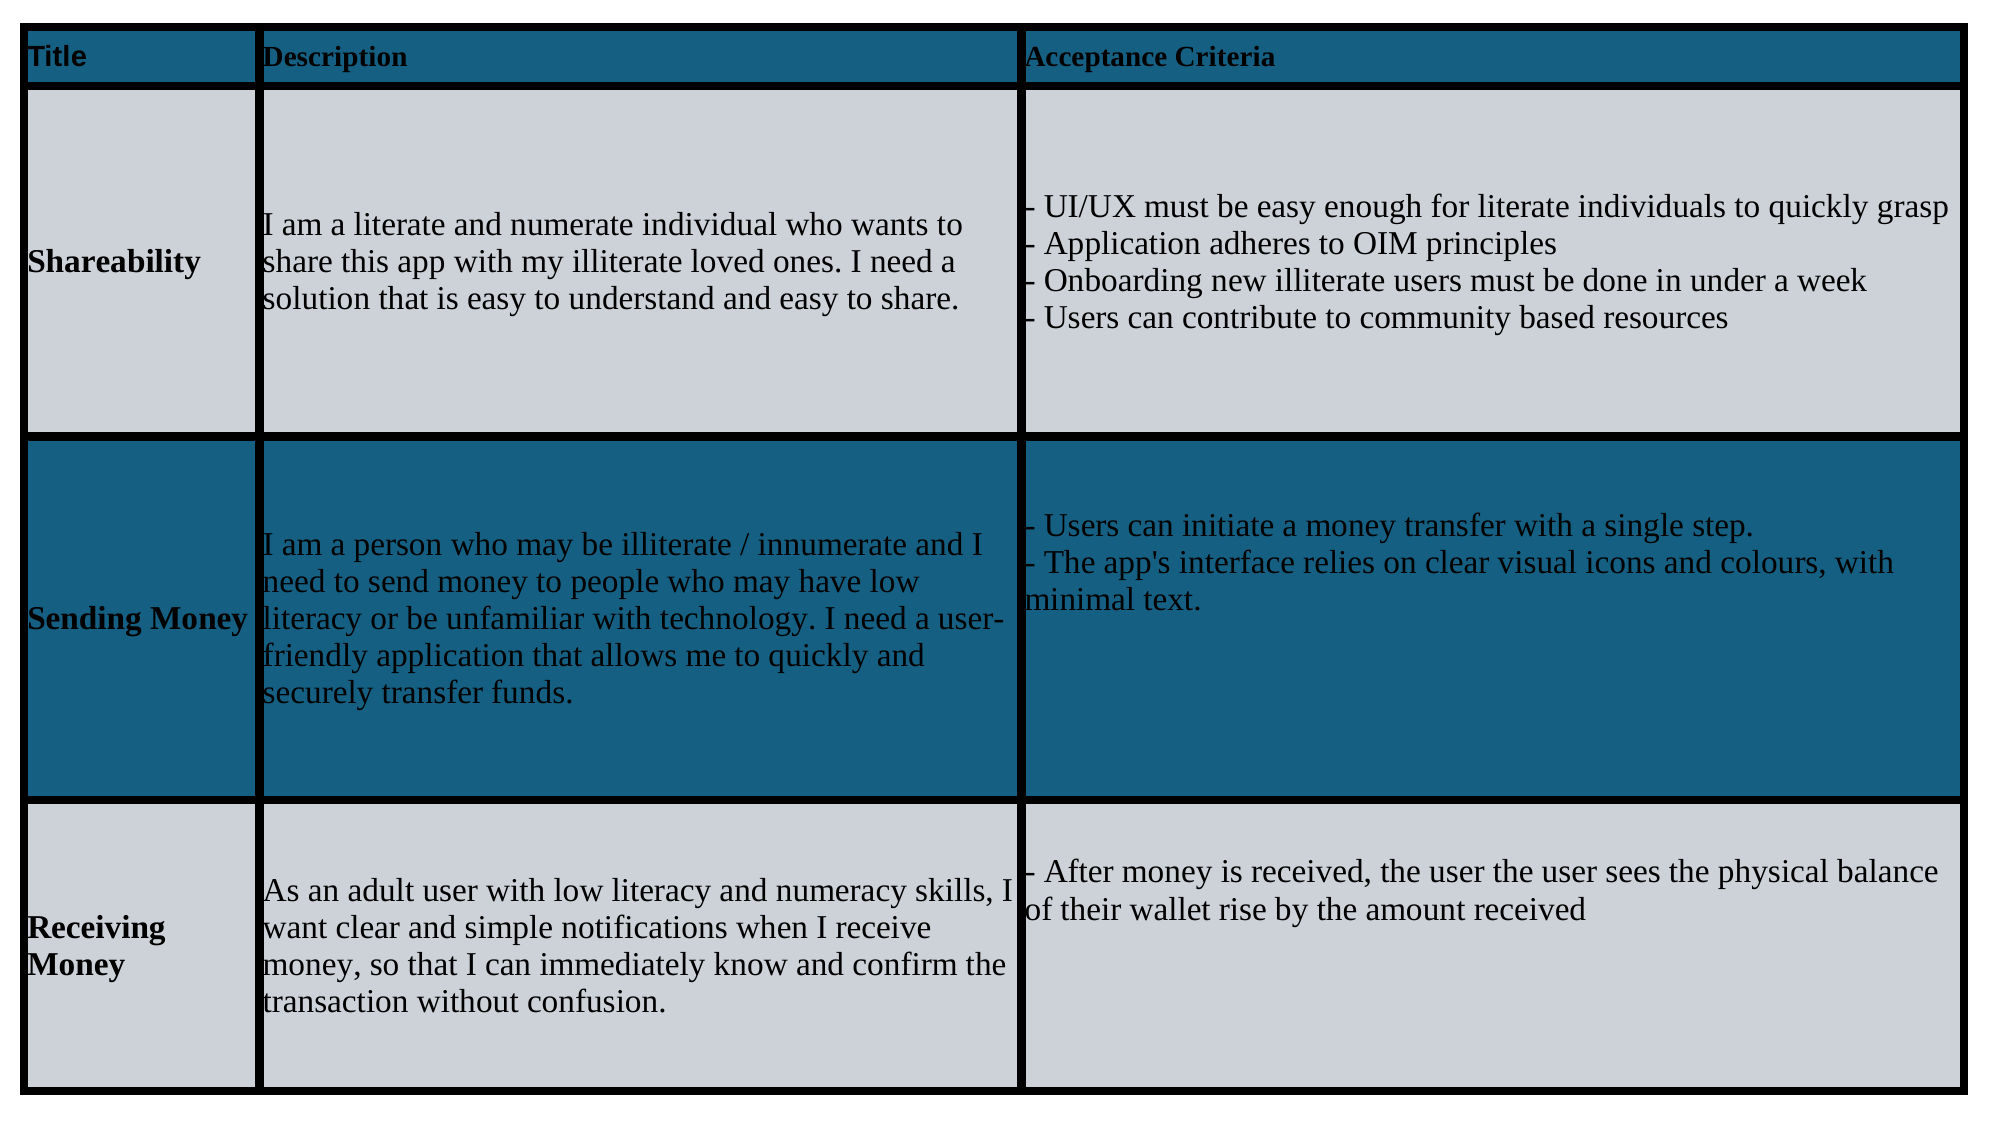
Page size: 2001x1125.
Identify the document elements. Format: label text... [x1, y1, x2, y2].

table_cell - UI/UX must be easy enough for literate individuals to quickly grasp - Application adheres to OIM principles - Onboarding new illiterate users must be done in under a week - Users can contribute to community based resources [1026, 90, 1960, 432]
table_cell Sending Money [28, 441, 255, 796]
table_cell - Users can initiate a money transfer with a single step. - The app's interface relies on clear visual icons and colours, with minimal text. [1026, 441, 1960, 796]
table_cell As an adult user with low literacy and numeracy skills, I want clear and simple notifications when I receive money, so that I can immediately know and confirm the transaction without confusion. [264, 804, 1017, 1087]
table_cell - After money is received, the user the user sees the physical balance of their wallet rise by the amount received [1026, 804, 1960, 1087]
table_cell Shareability [28, 90, 255, 432]
table_header Title [28, 31, 255, 82]
table_header Acceptance Criteria [1026, 31, 1960, 82]
table_header Description [264, 31, 1017, 82]
table_cell I am a literate and numerate individual who wants to share this app with my illiterate loved ones. I need a solution that is easy to understand and easy to share. [264, 90, 1017, 432]
table_cell I am a person who may be illiterate / innumerate and I need to send money to people who may have low literacy or be unfamiliar with technology. I need a user-friendly application that allows me to quickly and securely transfer funds. [264, 441, 1017, 796]
table_cell Receiving Money [28, 804, 255, 1087]
